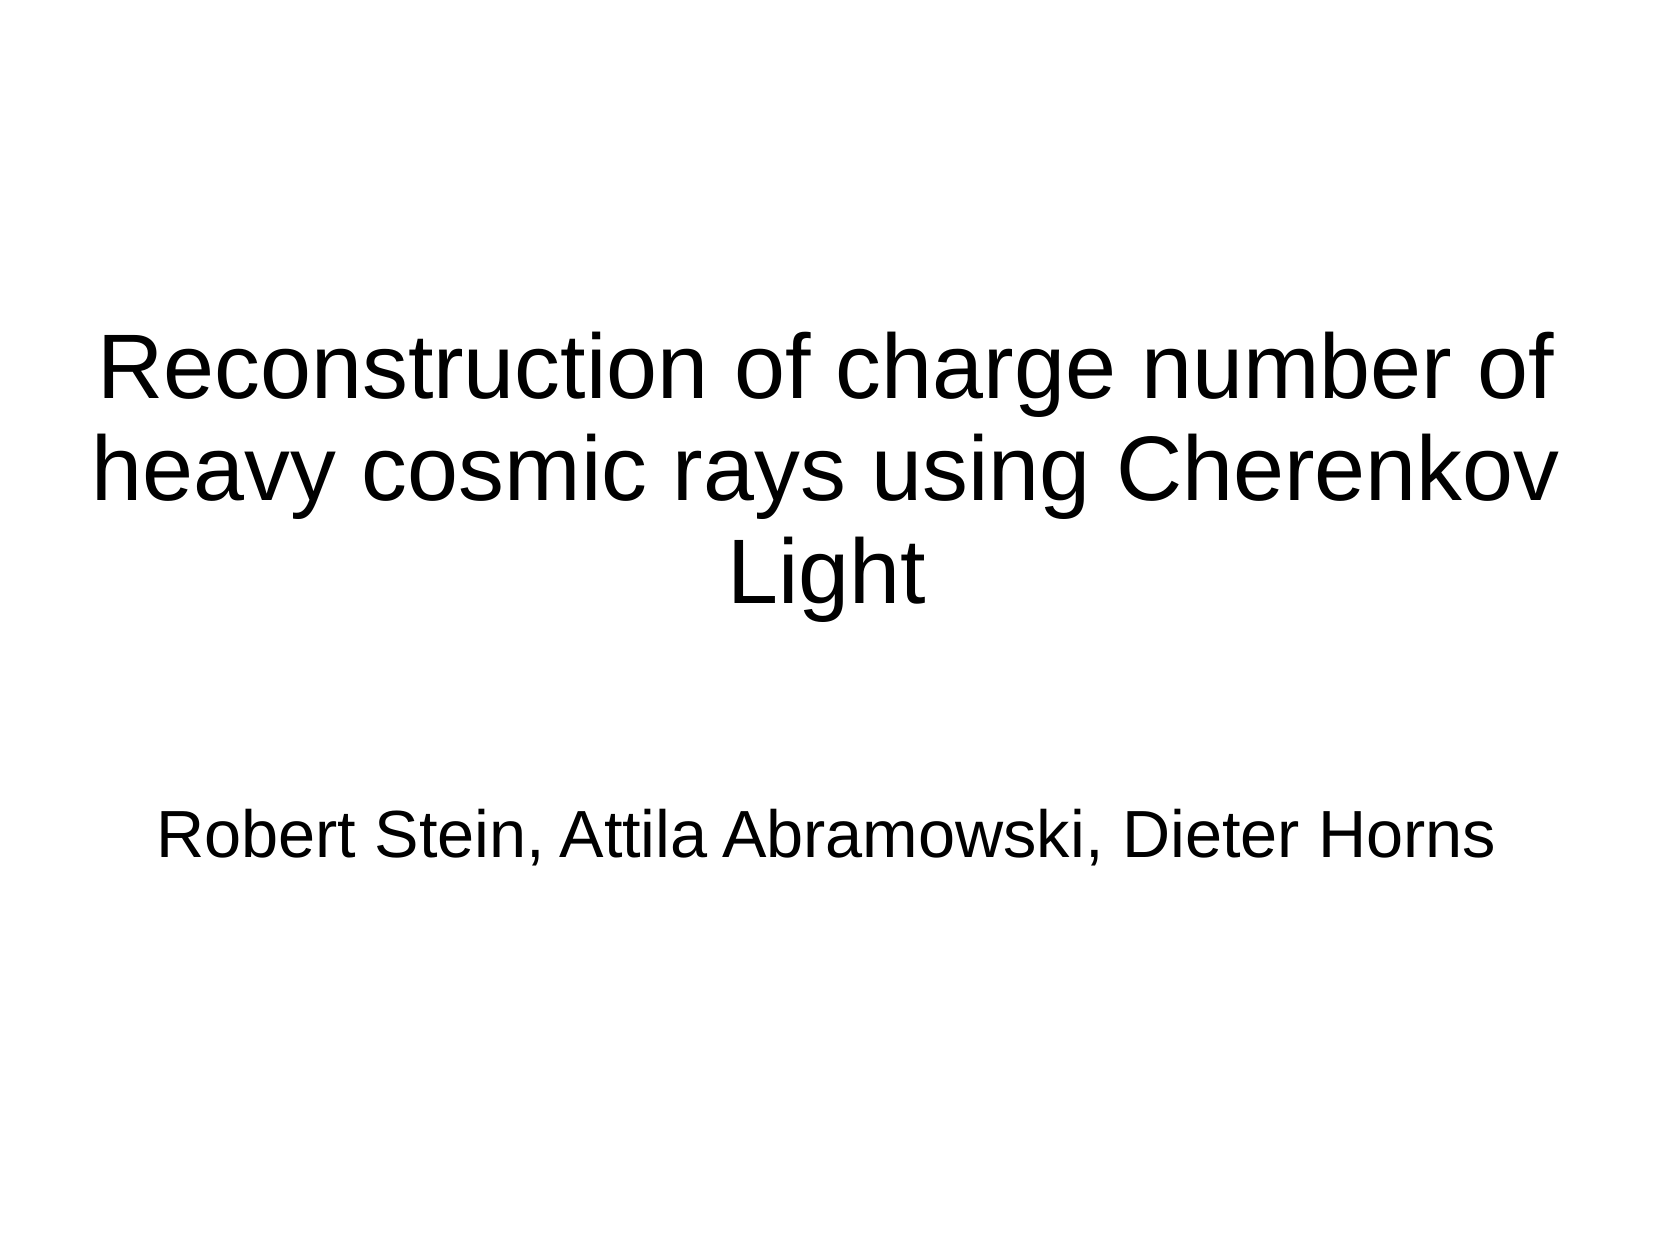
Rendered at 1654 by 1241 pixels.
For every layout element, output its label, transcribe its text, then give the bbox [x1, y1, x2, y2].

subtitle Robert Stein, Attila Abramowski, Dieter Horns [82, 660, 1571, 1010]
title Reconstruction of charge number of heavy cosmic rays using Cherenkov Light [82, 315, 1571, 624]
